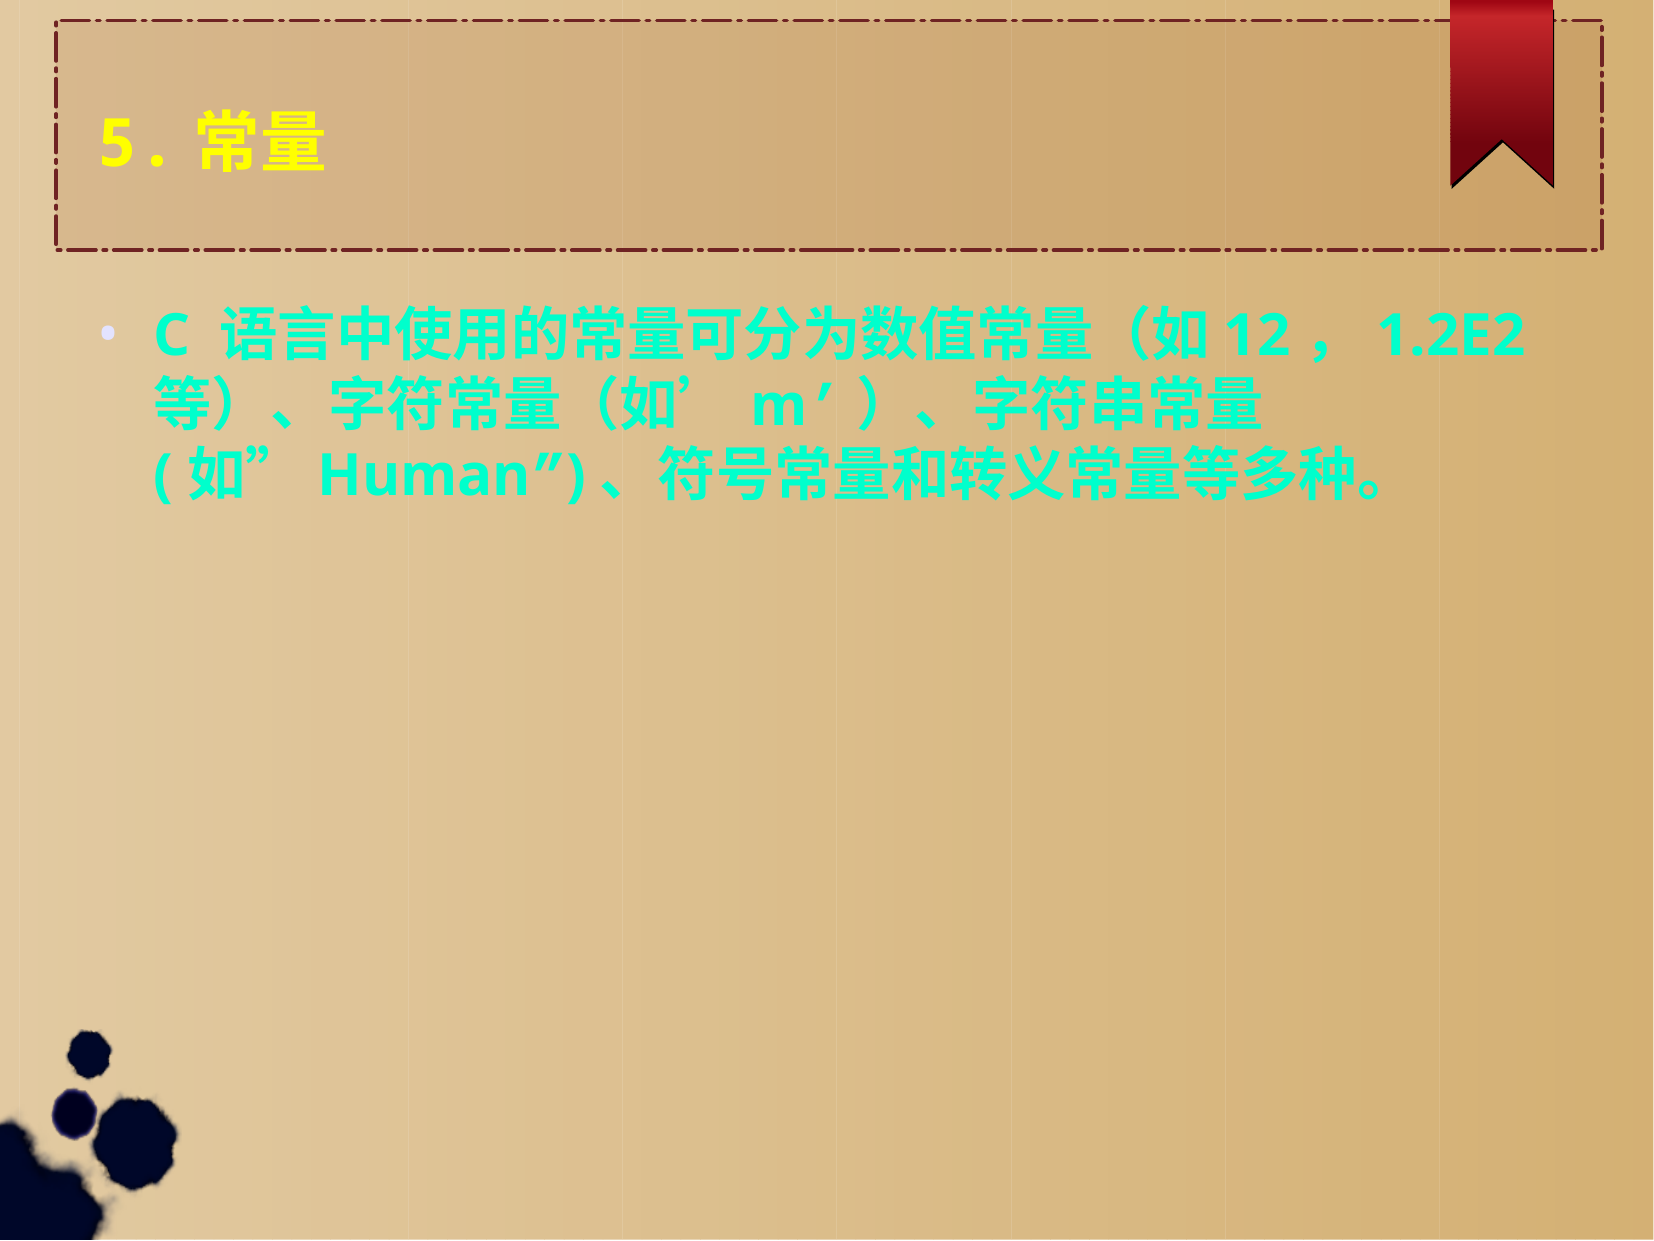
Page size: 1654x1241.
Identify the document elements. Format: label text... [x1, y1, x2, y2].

title 5.常量 [82, 41, 1571, 248]
list C 语言中使用的常量可分为数值常量（如12，1.2E2等）、字符常量（如’m’）、字符串常量(如”Human”)、符号常量和转义常量等多种。 [82, 289, 1571, 1103]
